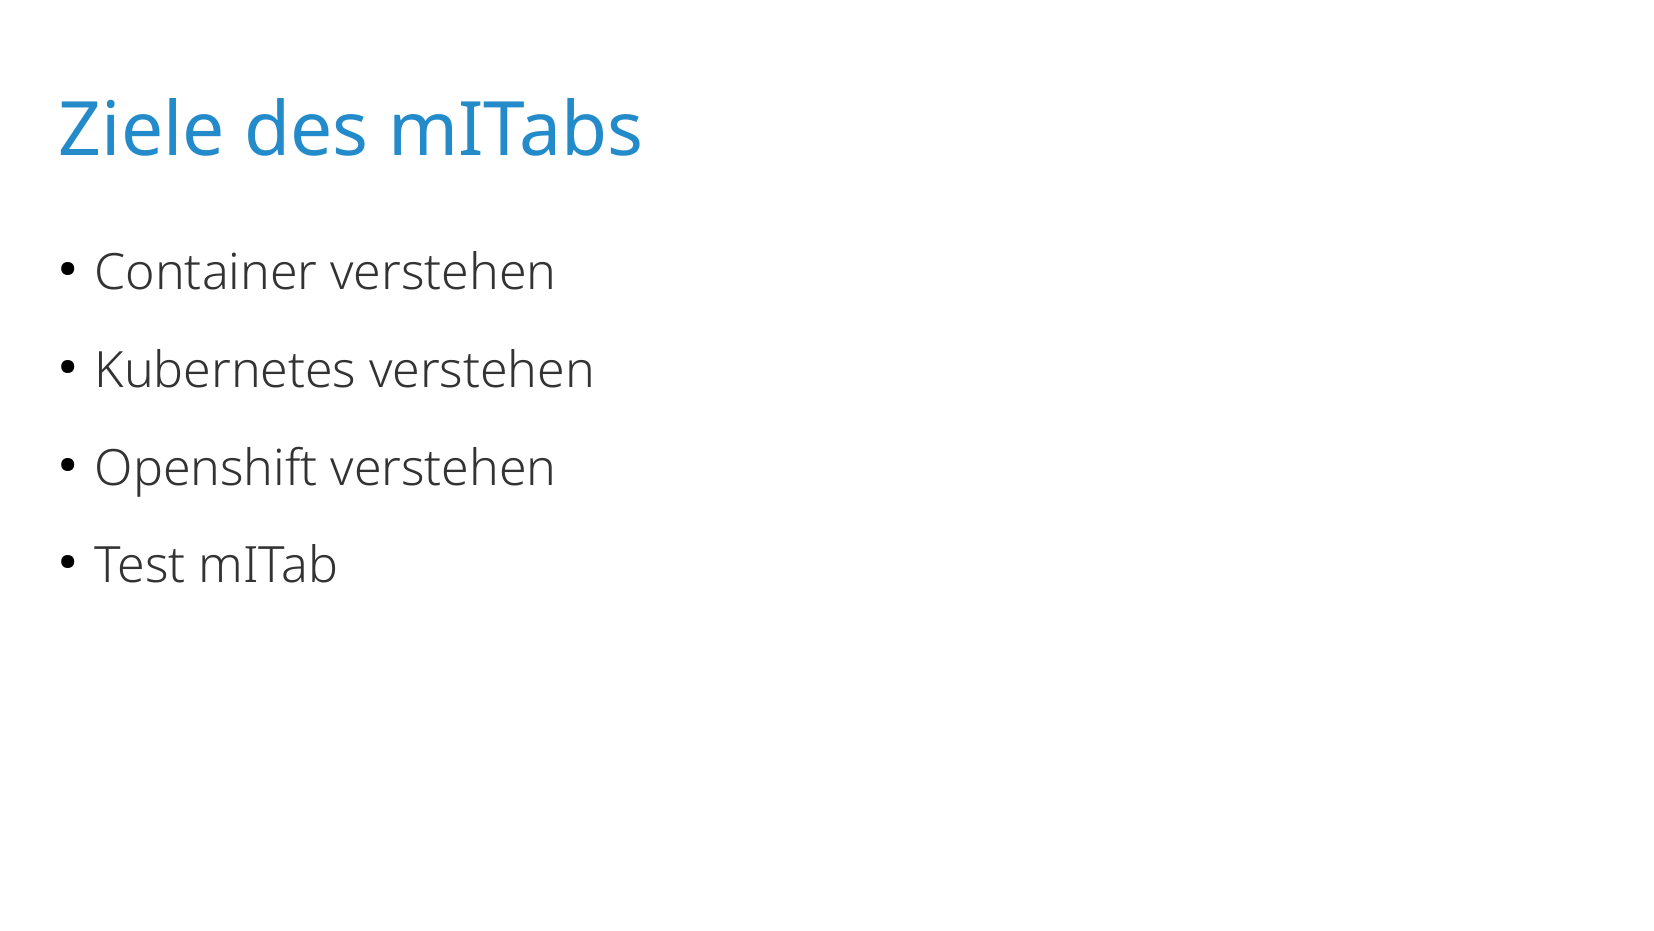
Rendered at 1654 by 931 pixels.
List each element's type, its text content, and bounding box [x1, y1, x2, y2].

title Ziele des mITabs [59, 59, 1595, 178]
list Container verstehen Kubernetes verstehen Openshift verstehen Test mITab [59, 236, 1595, 768]
